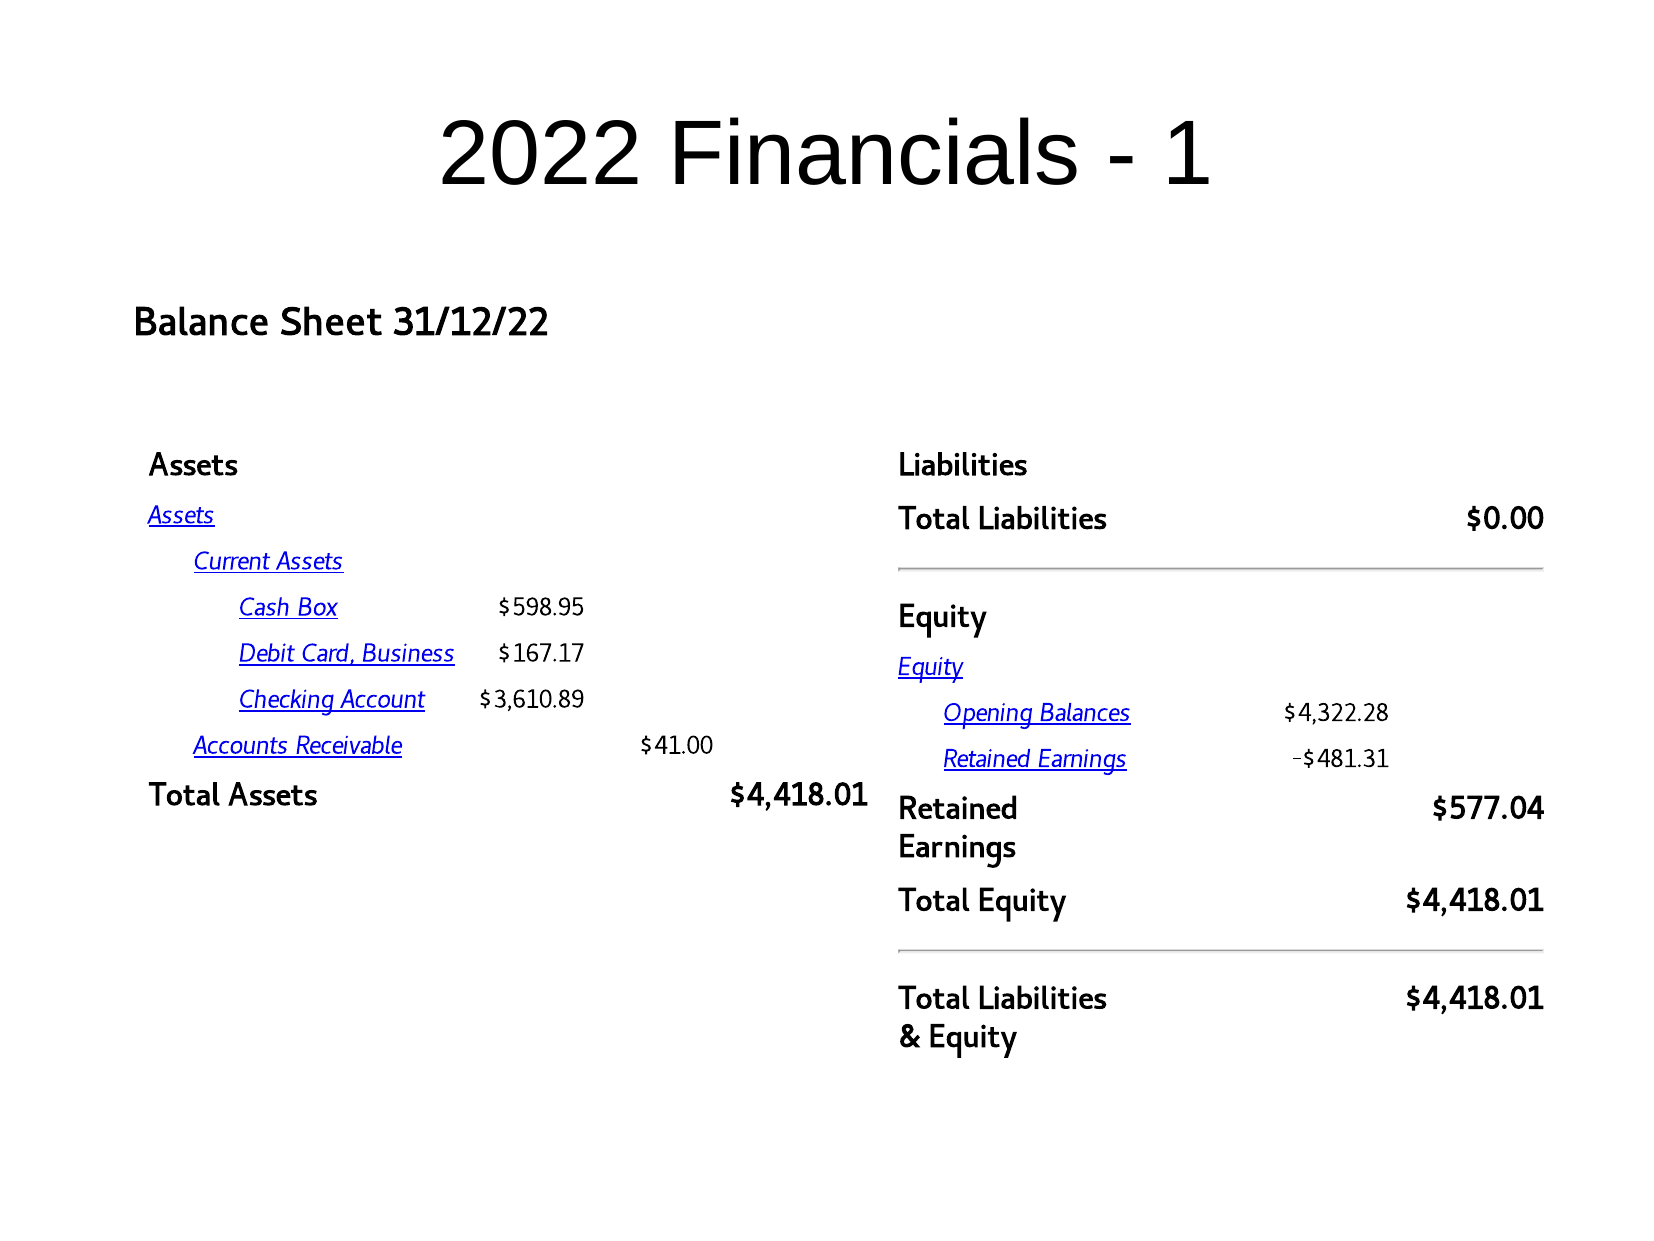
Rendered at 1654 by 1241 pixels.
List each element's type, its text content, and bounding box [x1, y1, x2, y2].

title 2022 Financials - 1 [82, 49, 1571, 212]
picture [70, 212, 1607, 1099]
